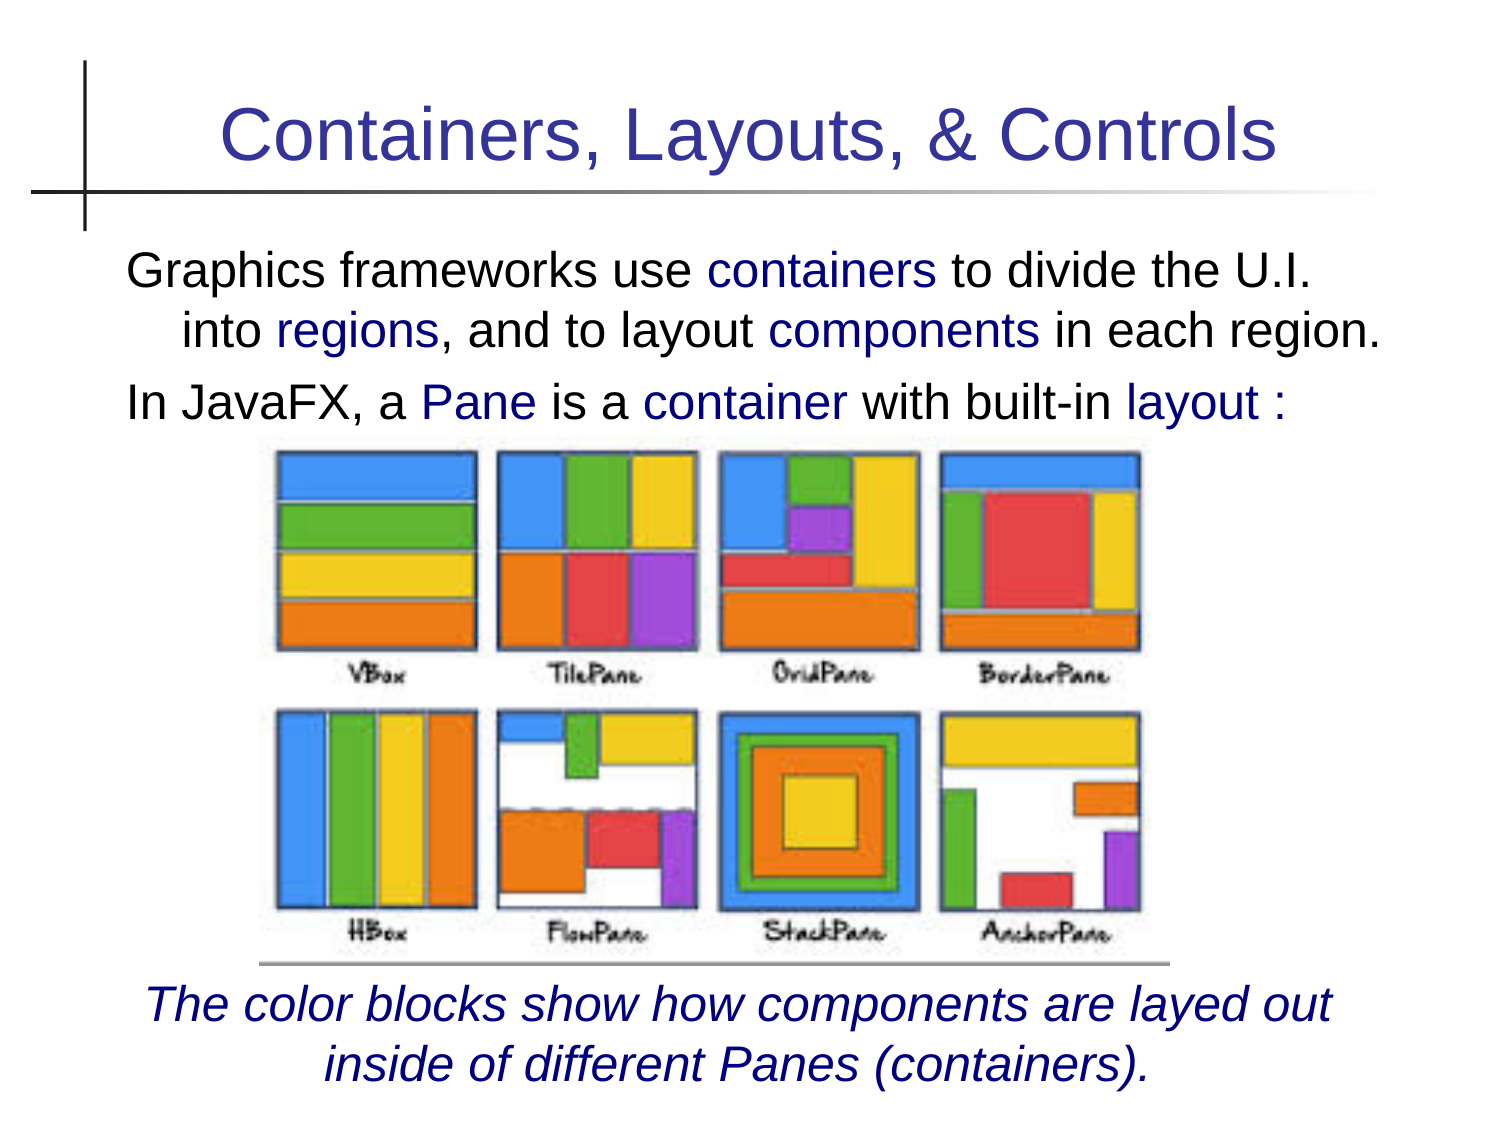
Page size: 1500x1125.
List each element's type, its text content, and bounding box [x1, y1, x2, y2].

picture [259, 436, 1170, 963]
list Graphics frameworks use containers to divide the U.I. into regions, and to layout components in each region. In JavaFX, a Pane is a container with built-in layout : [110, 229, 1409, 556]
title Containers, Layouts, & Controls [100, 42, 1399, 184]
text_box The color blocks show how components are layed out inside of different Panes (containers). [94, 963, 1383, 1099]
